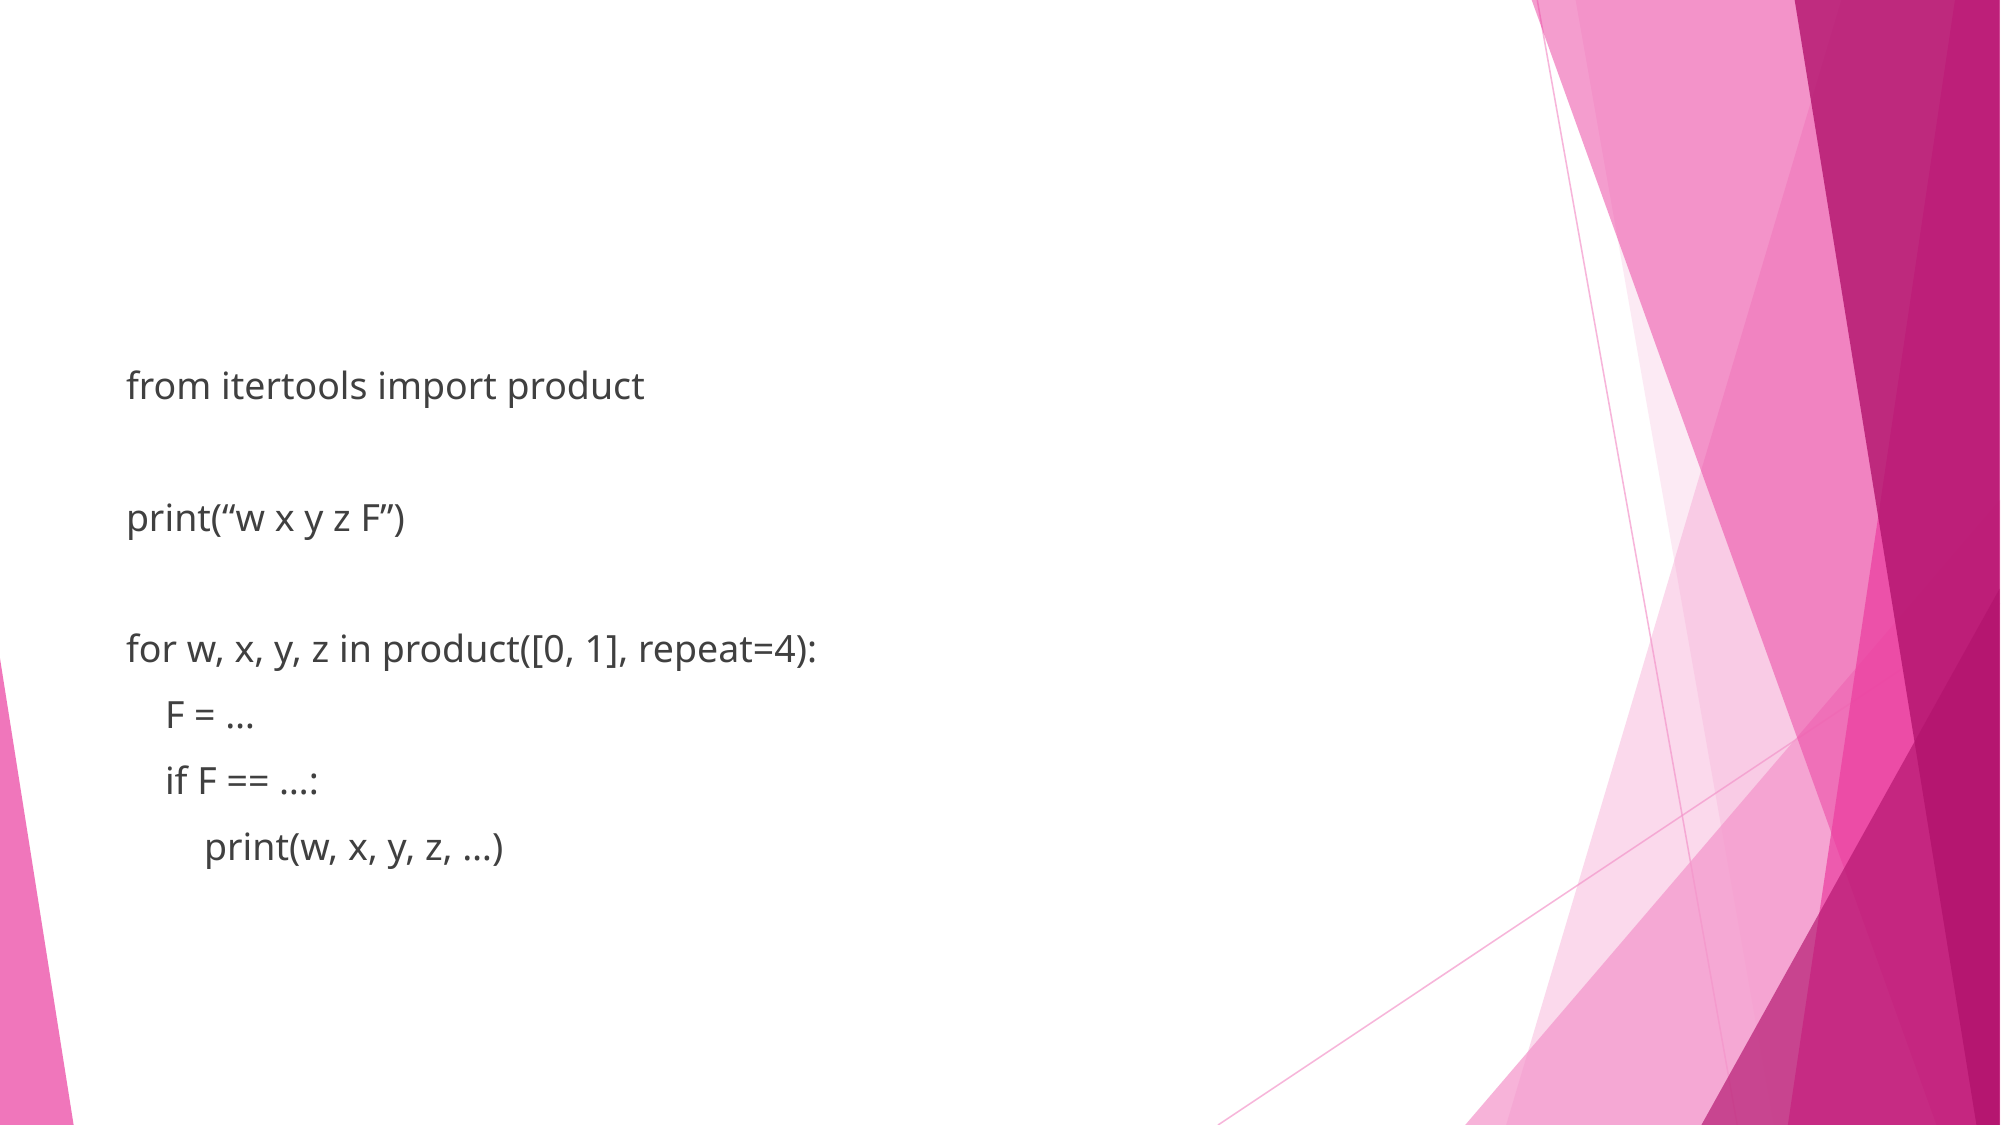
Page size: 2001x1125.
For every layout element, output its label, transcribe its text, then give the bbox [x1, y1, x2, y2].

list from itertools import product print(“w x y z F”) for w, x, y, z in product([0, 1], repeat=4): F = … if F == …: print(w, x, y, z, …) [111, 354, 1522, 992]
